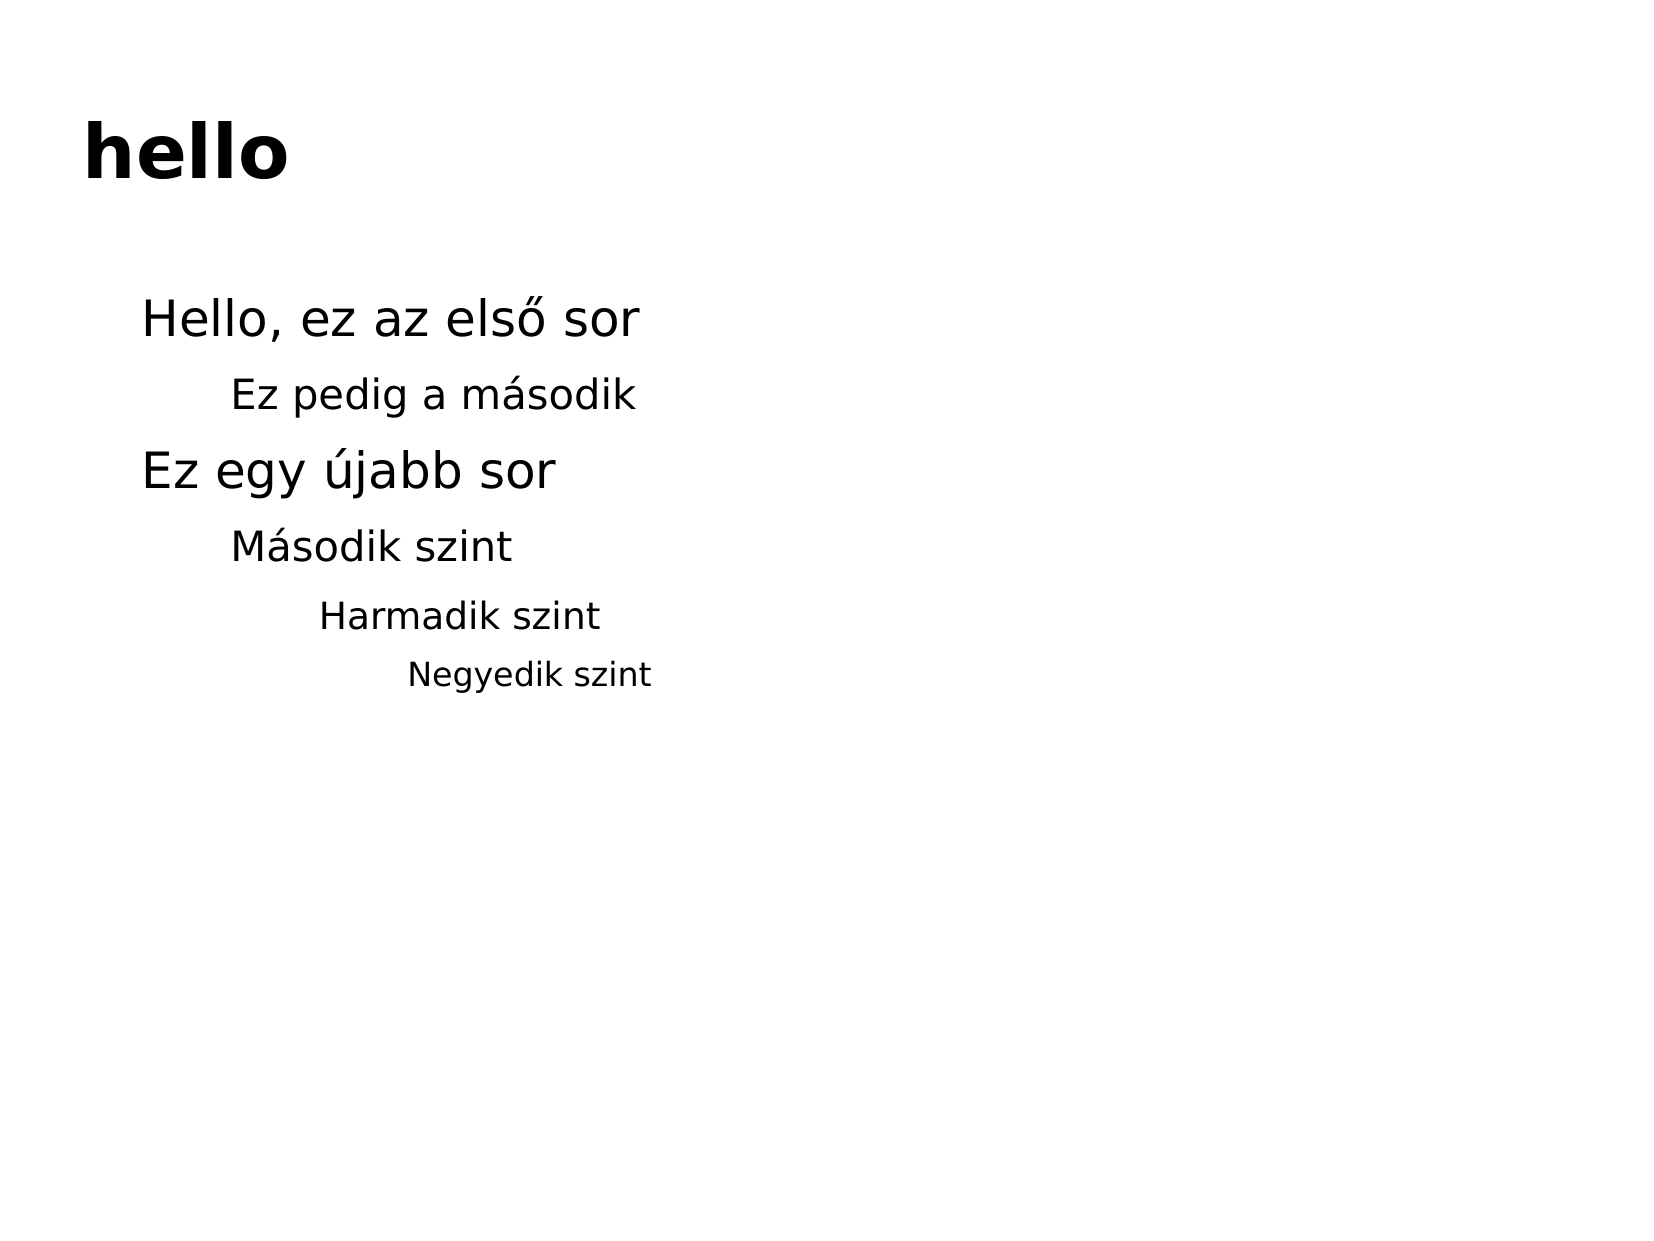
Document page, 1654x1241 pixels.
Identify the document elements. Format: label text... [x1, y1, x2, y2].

list Hello, ez az első sor Ez pedig a második Ez egy újabb sor Második szint Harmadik szint Negyedik szint [82, 290, 1571, 1109]
title hello [82, 49, 1571, 257]
